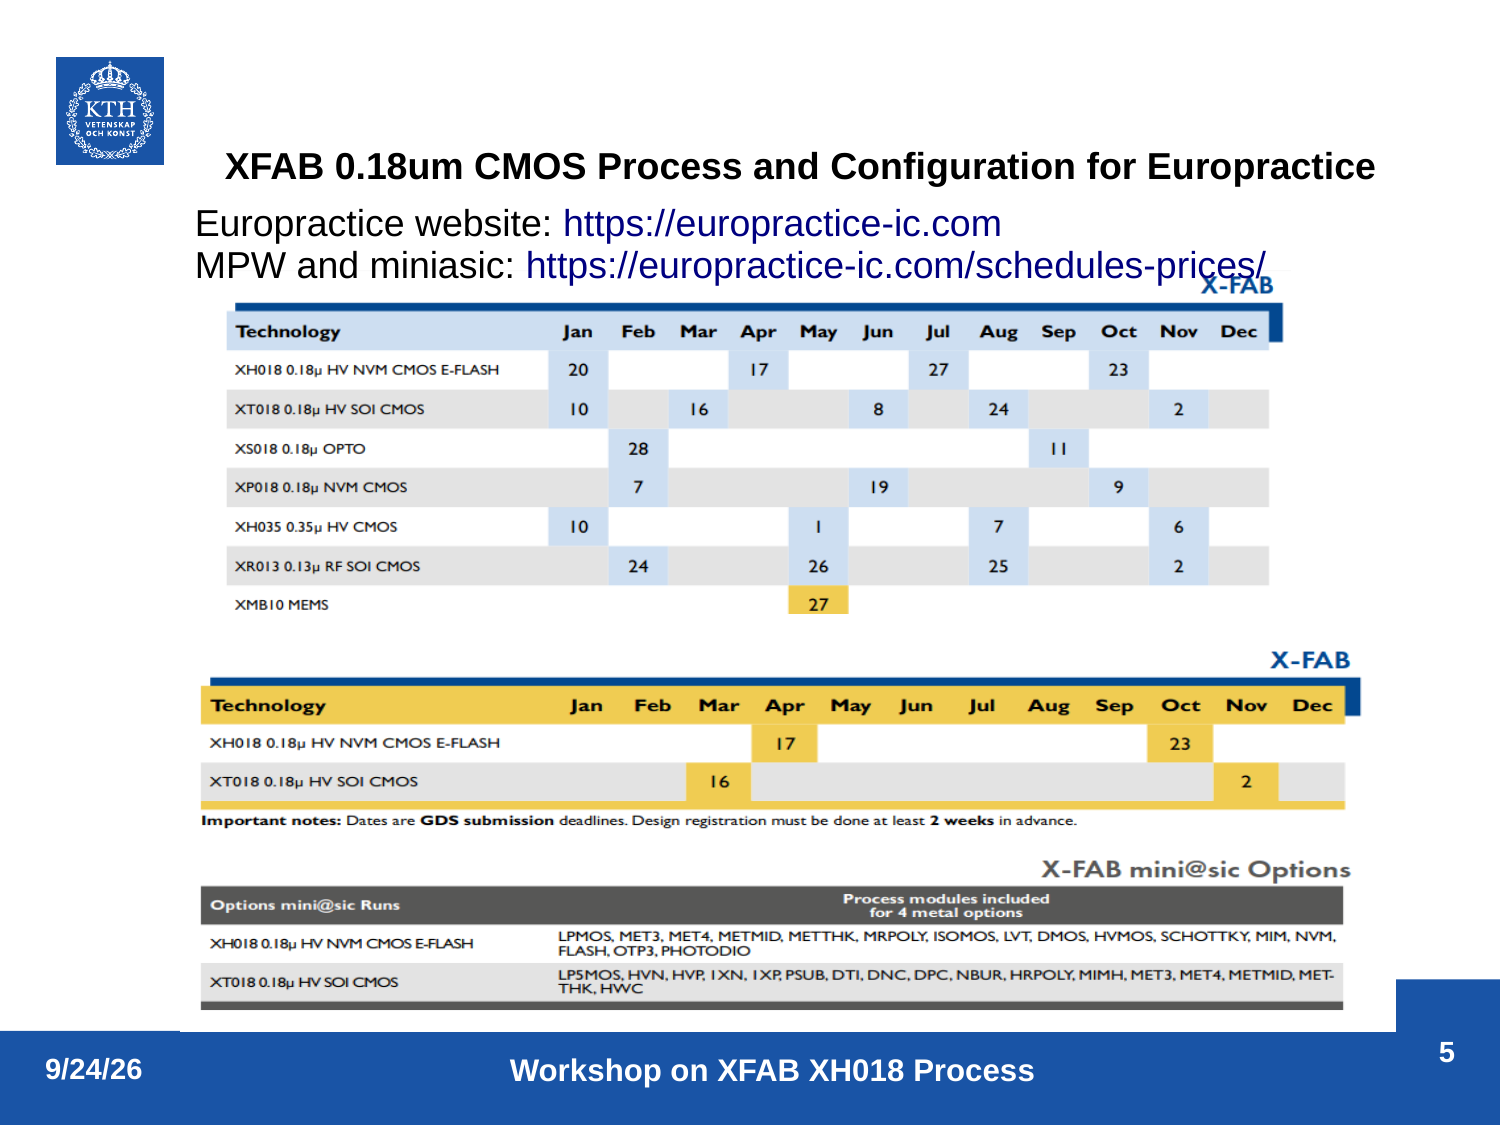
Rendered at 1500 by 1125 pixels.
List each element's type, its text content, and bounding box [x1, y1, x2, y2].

text_box Europractice website: https://europractice-ic.com MPW and miniasic: https://europractice-ic.com/schedules-prices/ [180, 195, 1282, 336]
text_box XFAB 0.18um CMOS Process and Configuration for Europractice [210, 138, 1392, 196]
picture [180, 270, 1396, 1032]
